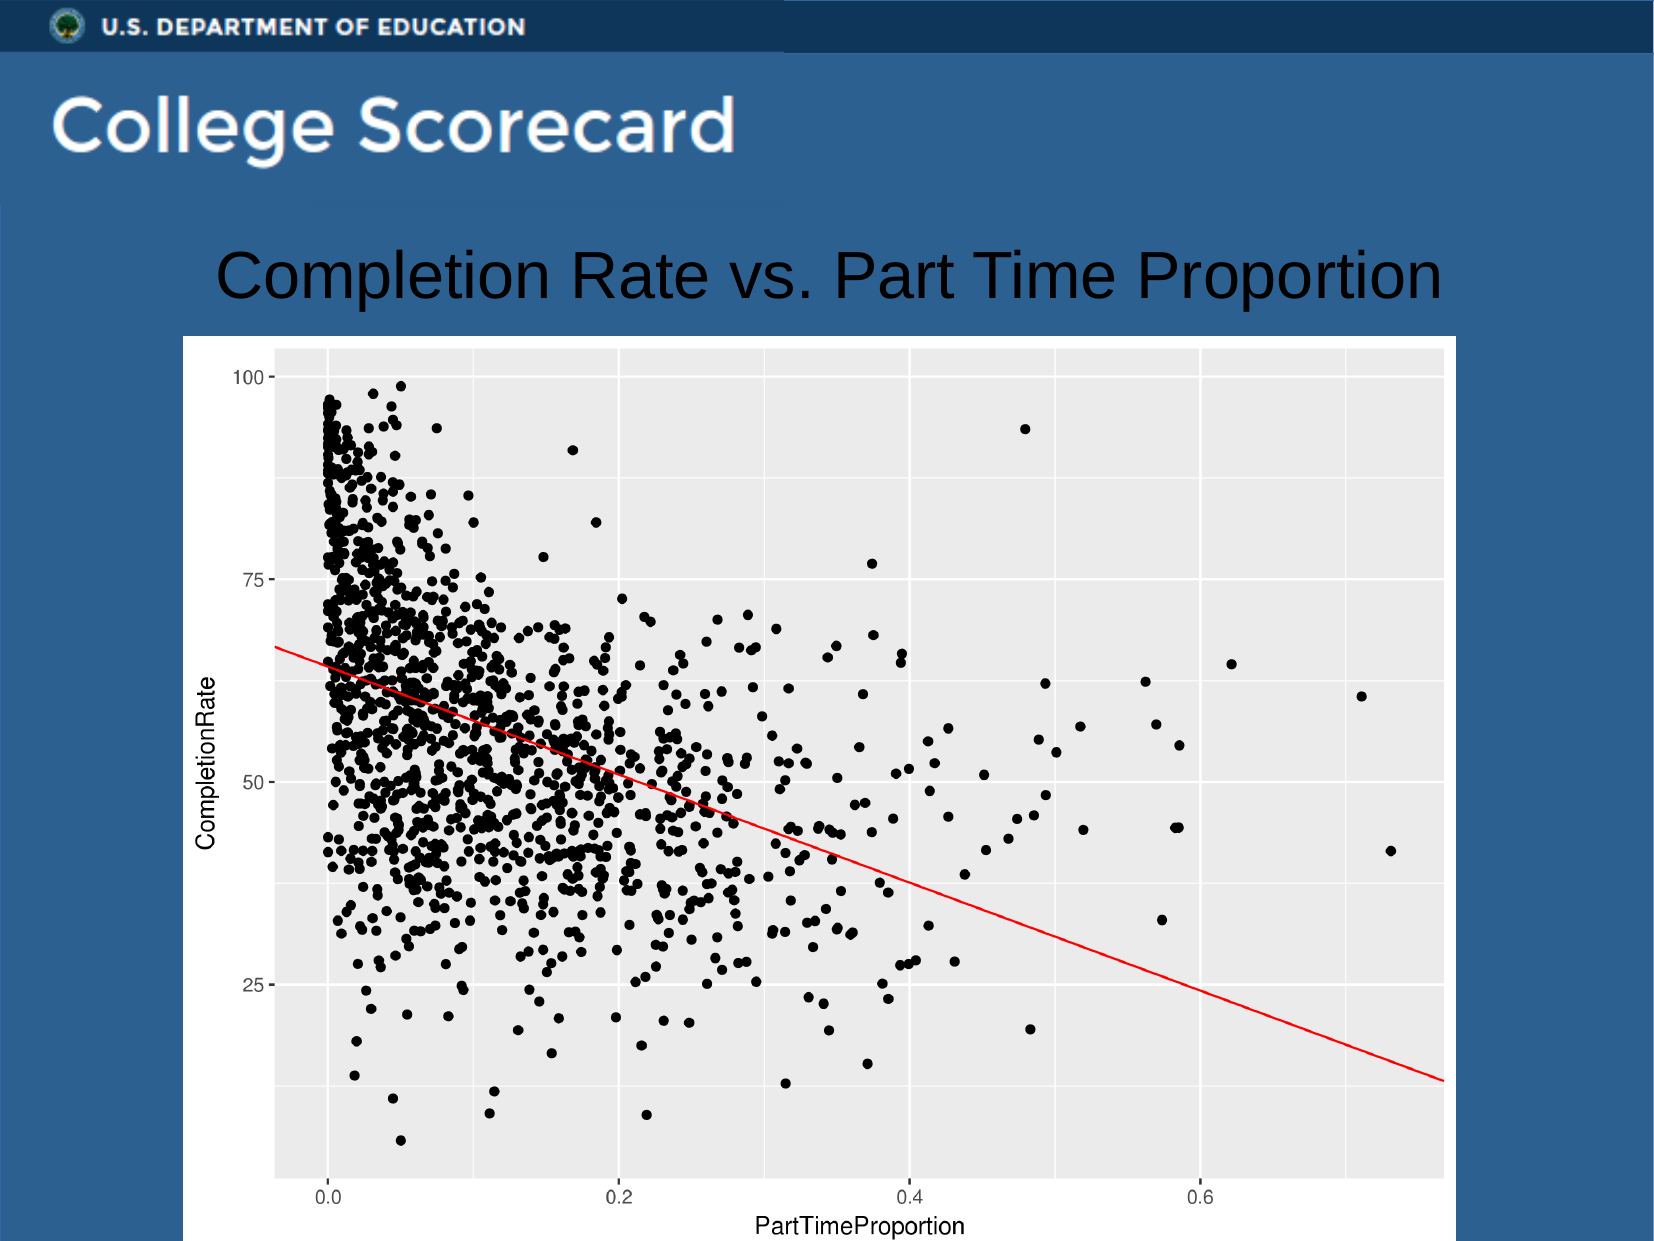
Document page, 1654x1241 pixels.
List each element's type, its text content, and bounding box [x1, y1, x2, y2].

text_box Completion Rate vs. Part Time Proportion [0, 230, 1654, 320]
picture [0, 0, 784, 206]
text_box [0, 0, 1654, 230]
picture [183, 336, 1456, 1241]
text_box [0, 320, 1654, 1241]
